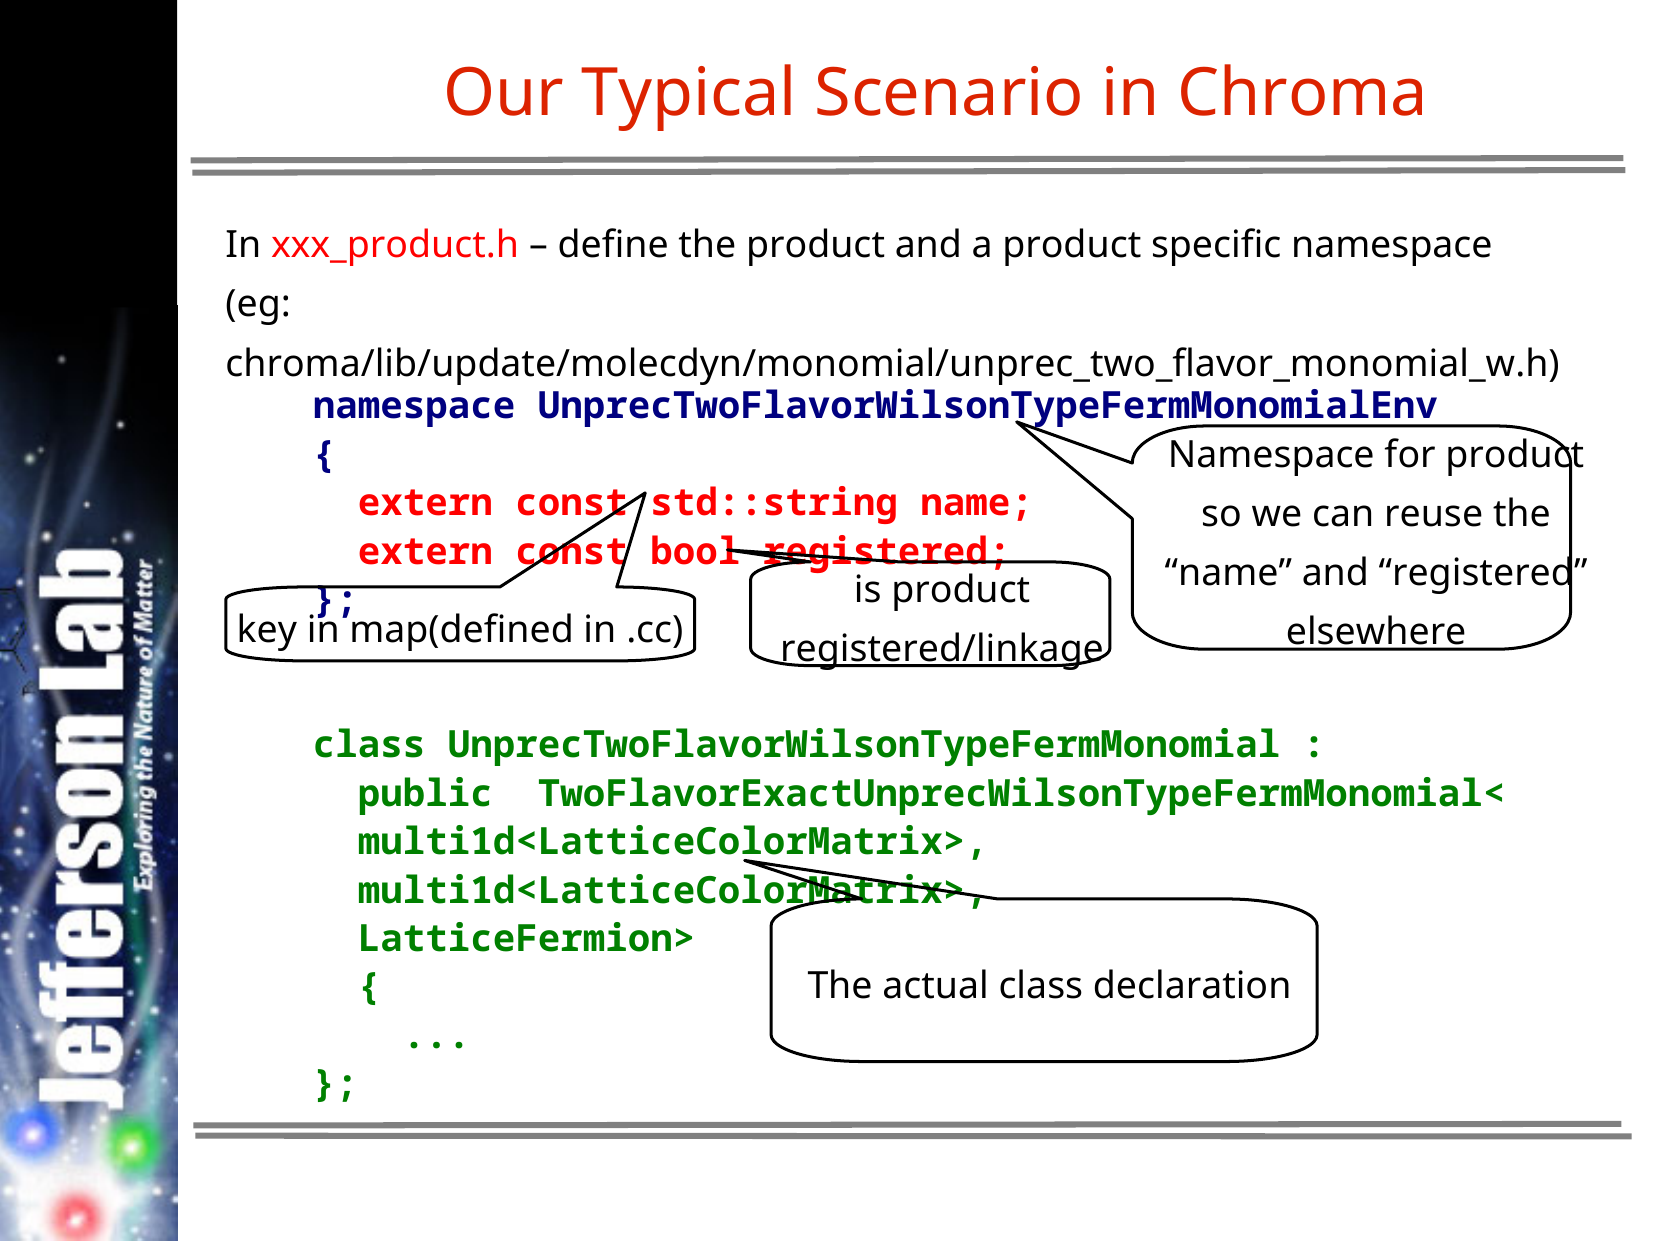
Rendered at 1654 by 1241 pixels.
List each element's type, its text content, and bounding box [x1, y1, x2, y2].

title Our Typical Scenario in Chroma [235, 17, 1638, 149]
text_box The actual class declaration [744, 860, 1318, 1062]
text_box Namespace for product so we can reuse the “name” and “registered” elsewhere [1016, 421, 1571, 650]
text_box In xxx_product.h – define the product and a product specific namespace (eg: chroma/lib/update/molecdyn/monomial/unprec_two_flavor_monomial_w.h) [209, 200, 1636, 397]
picture [0, 308, 178, 1241]
text_box is product registered/linkage [727, 549, 1110, 666]
text_box key in map(defined in .cc) [225, 492, 695, 661]
text_box namespace UnprecTwoFlavorWilsonTypeFermMonomialEnv { extern const std::string name; extern const bool registered; }; class UnprecTwoFlavorWilsonTypeFermMonomial : public TwoFlavorExactUnprecWilsonTypeFermMonomial< multi1d<LatticeColorMatrix>, multi1d<LatticeColorMatrix>, LatticeFermion> { ... }; [251, 371, 1589, 1164]
